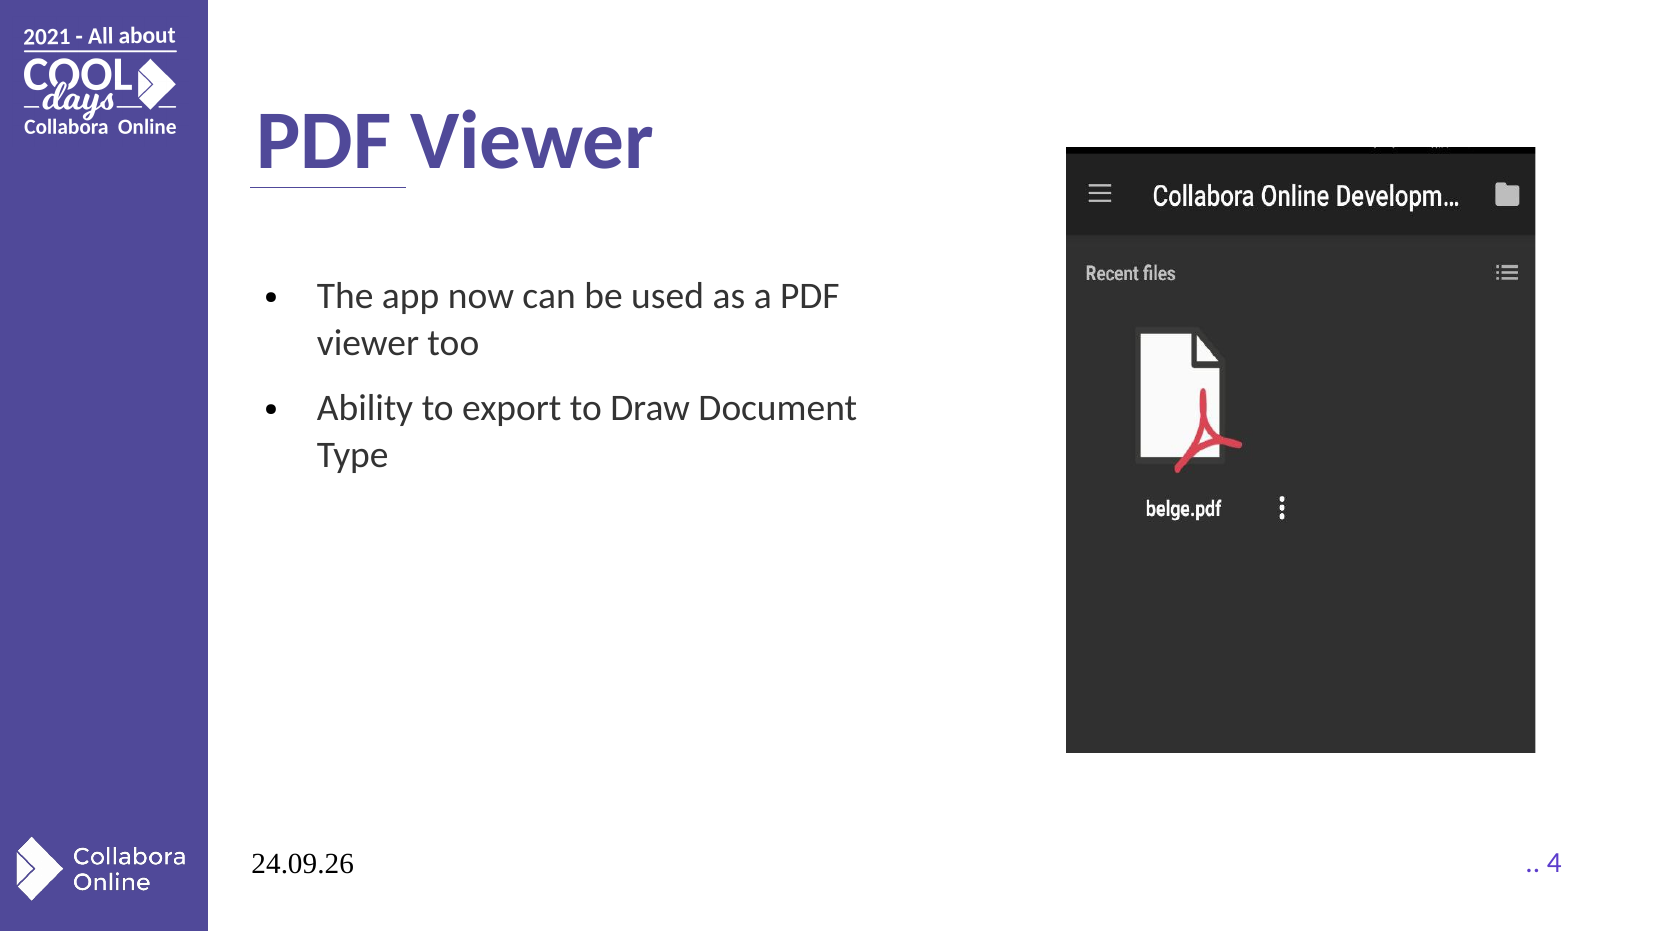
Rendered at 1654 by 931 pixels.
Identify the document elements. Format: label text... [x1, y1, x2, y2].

picture [12, 16, 189, 147]
picture [1066, 147, 1536, 753]
list The app now can be used as a PDF viewer too Ability to export to Draw Document Type [246, 210, 916, 832]
title PDF Viewer [256, 57, 1590, 189]
picture [12, 832, 189, 905]
